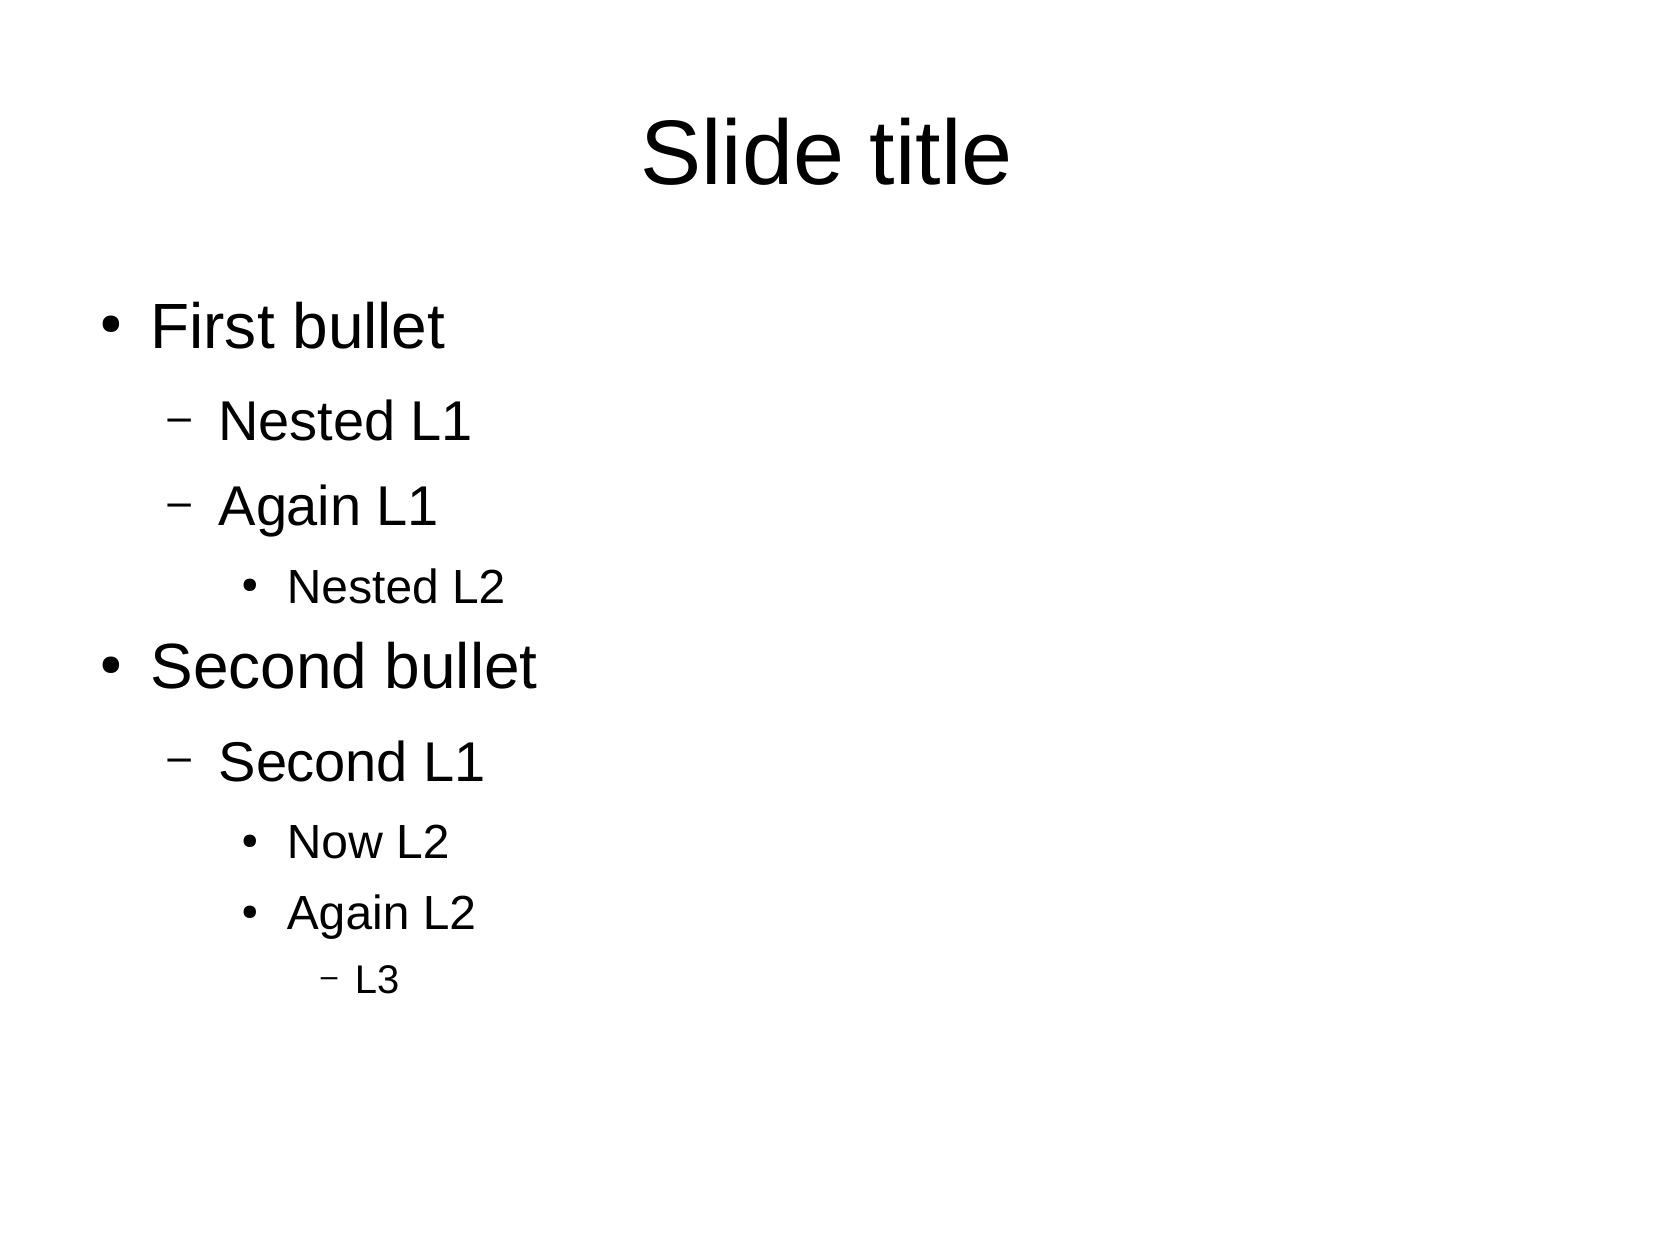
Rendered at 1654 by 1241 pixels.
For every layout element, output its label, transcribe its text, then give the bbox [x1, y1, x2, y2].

title Slide title [82, 49, 1571, 257]
list First bullet Nested L1 Again L1 Nested L2 Second bullet Second L1 Now L2 Again L2 L3 [82, 290, 1538, 1010]
